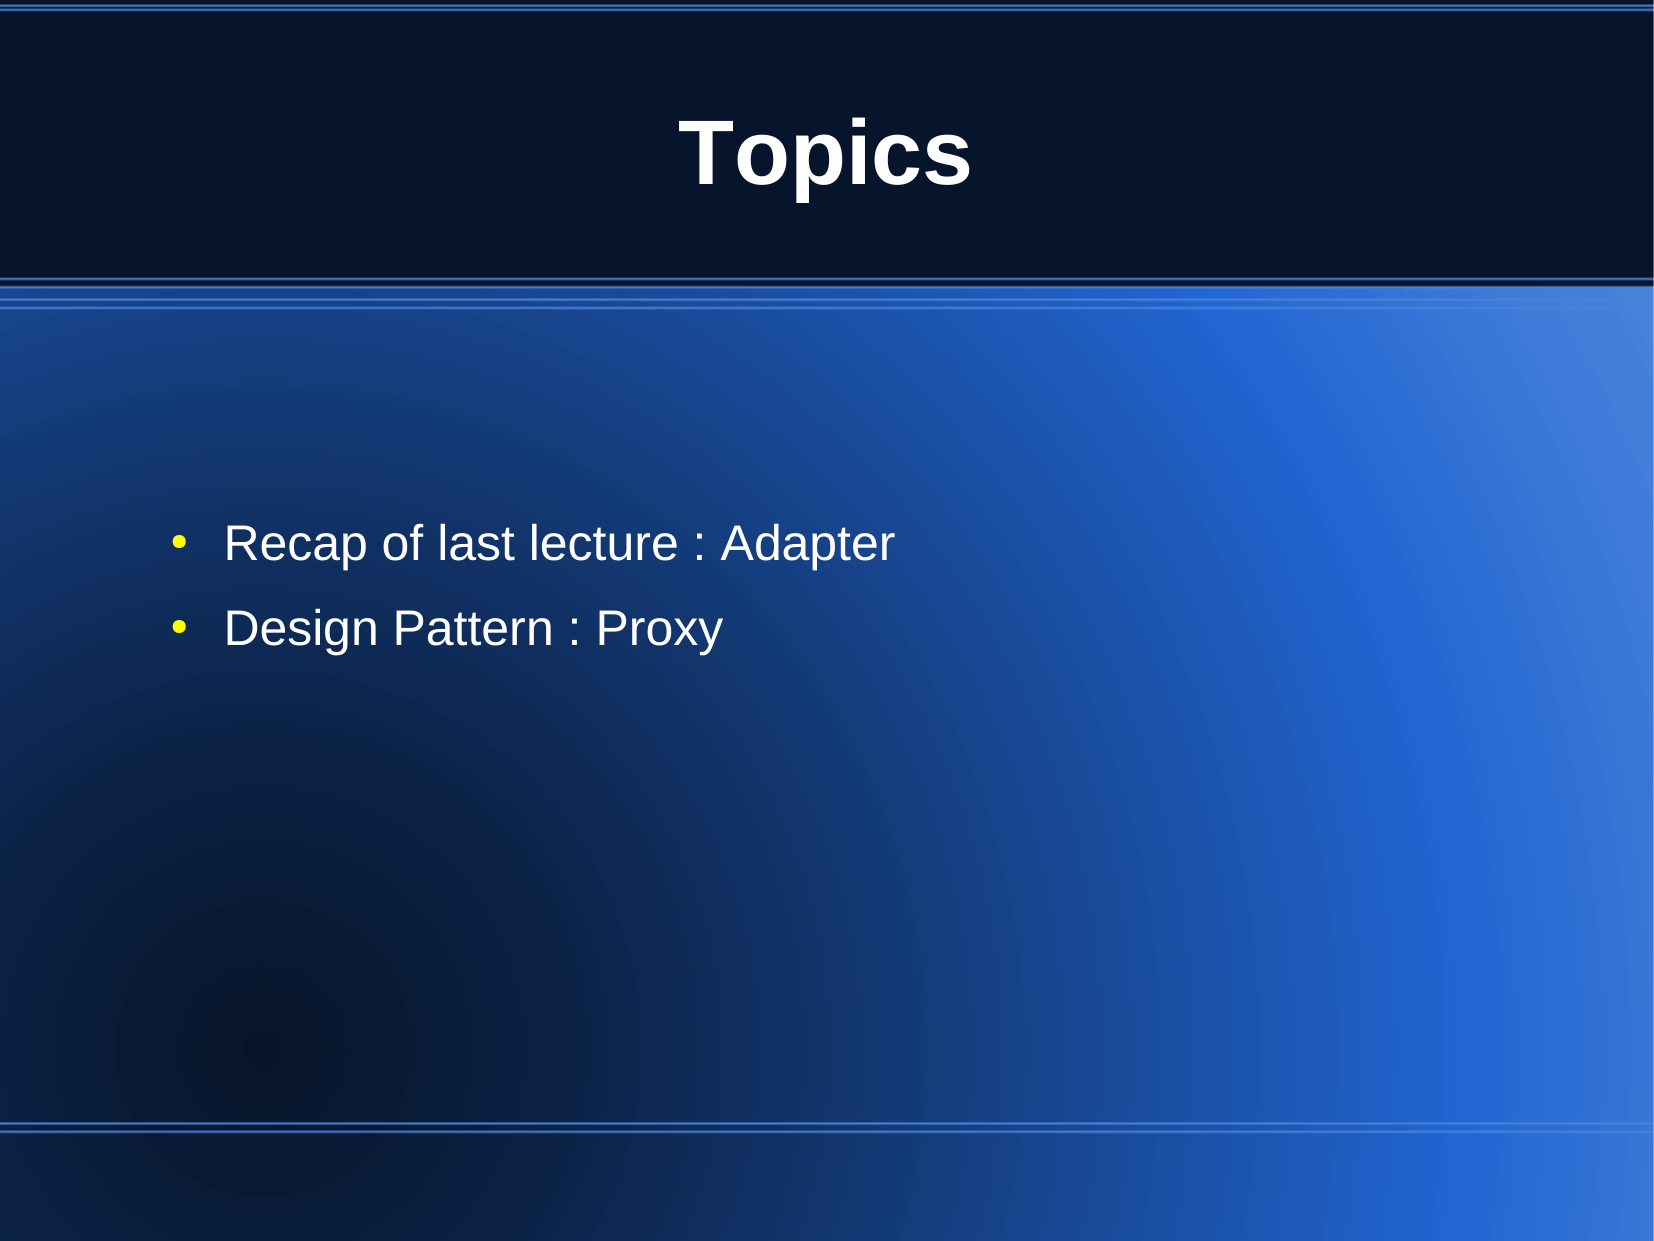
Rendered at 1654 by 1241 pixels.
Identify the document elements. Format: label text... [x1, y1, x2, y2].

title Topics [82, 49, 1571, 257]
list Recap of last lecture : Adapter Design Pattern : Proxy [152, 344, 1534, 1127]
picture [0, 0, 1654, 1241]
